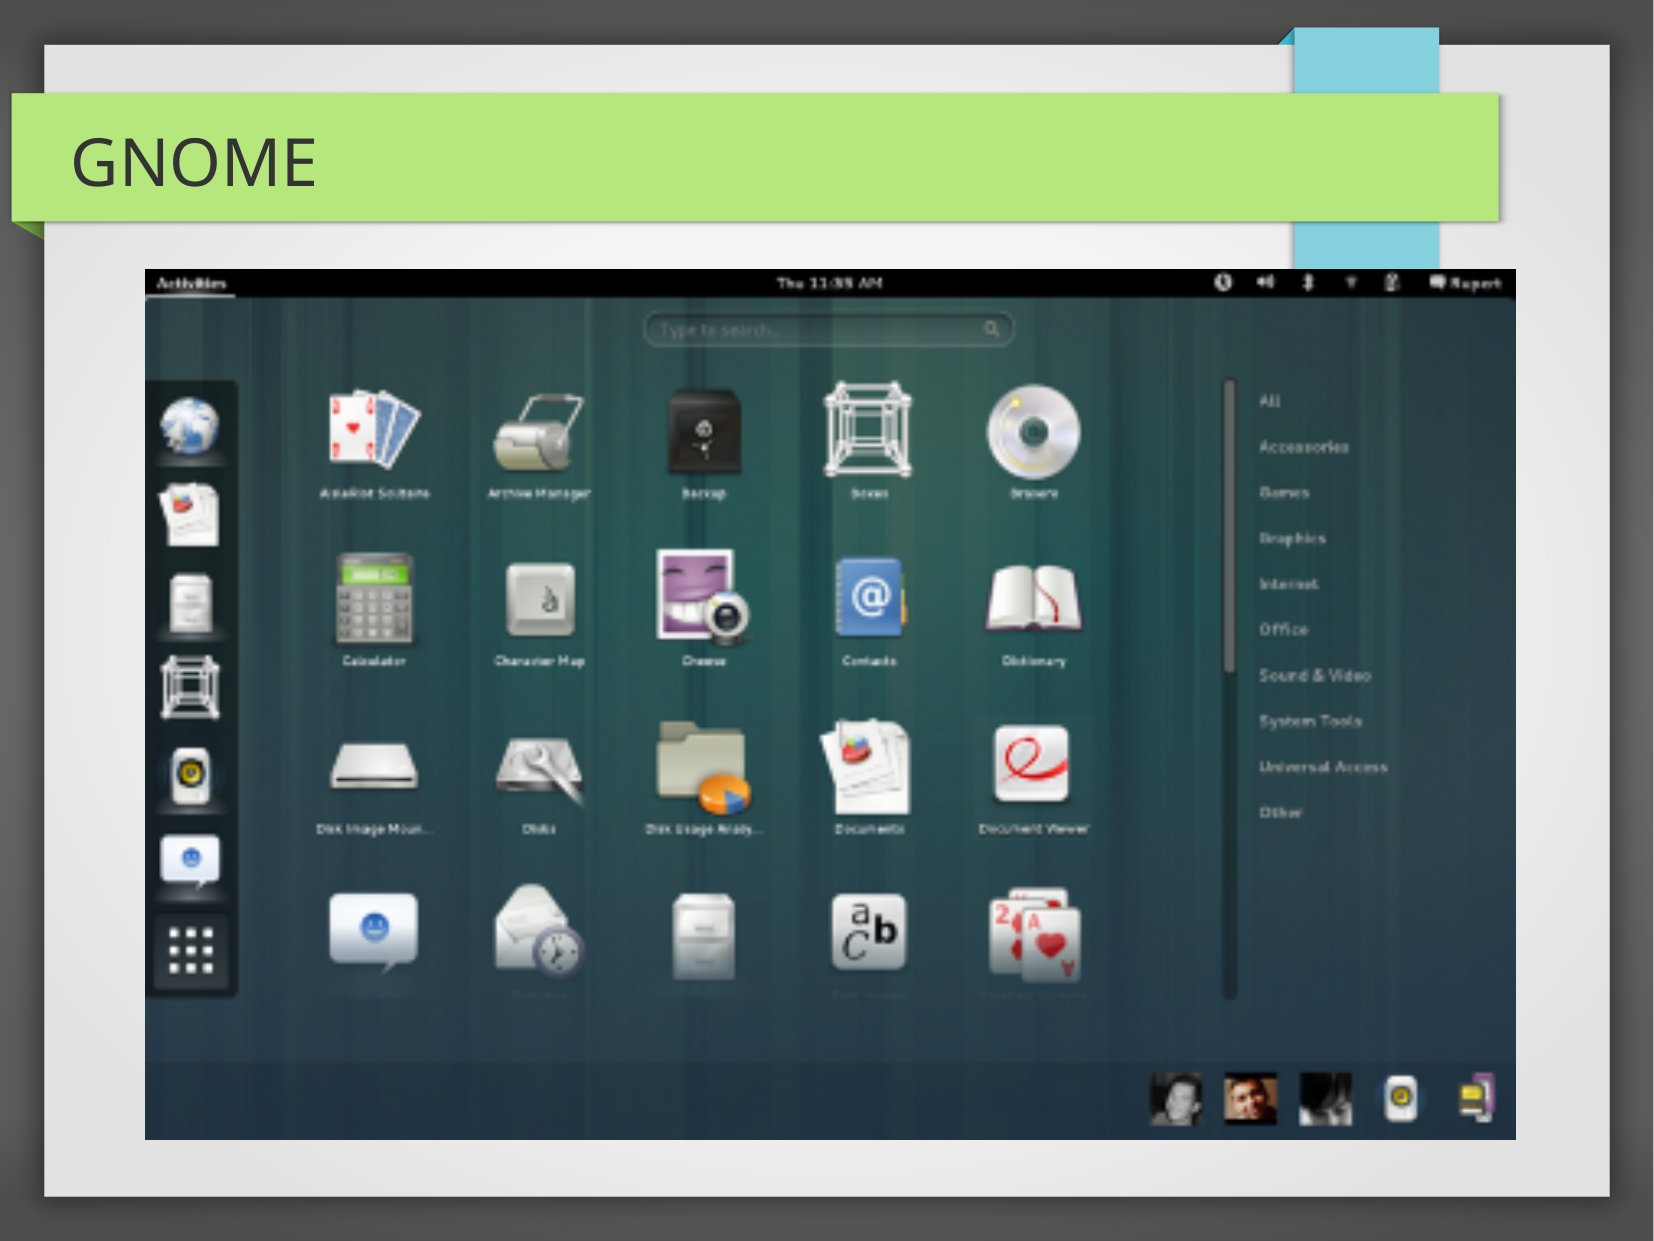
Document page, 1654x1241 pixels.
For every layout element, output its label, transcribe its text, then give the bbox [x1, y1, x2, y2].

picture [0, 0, 1654, 1241]
title GNOME [70, 106, 1229, 213]
